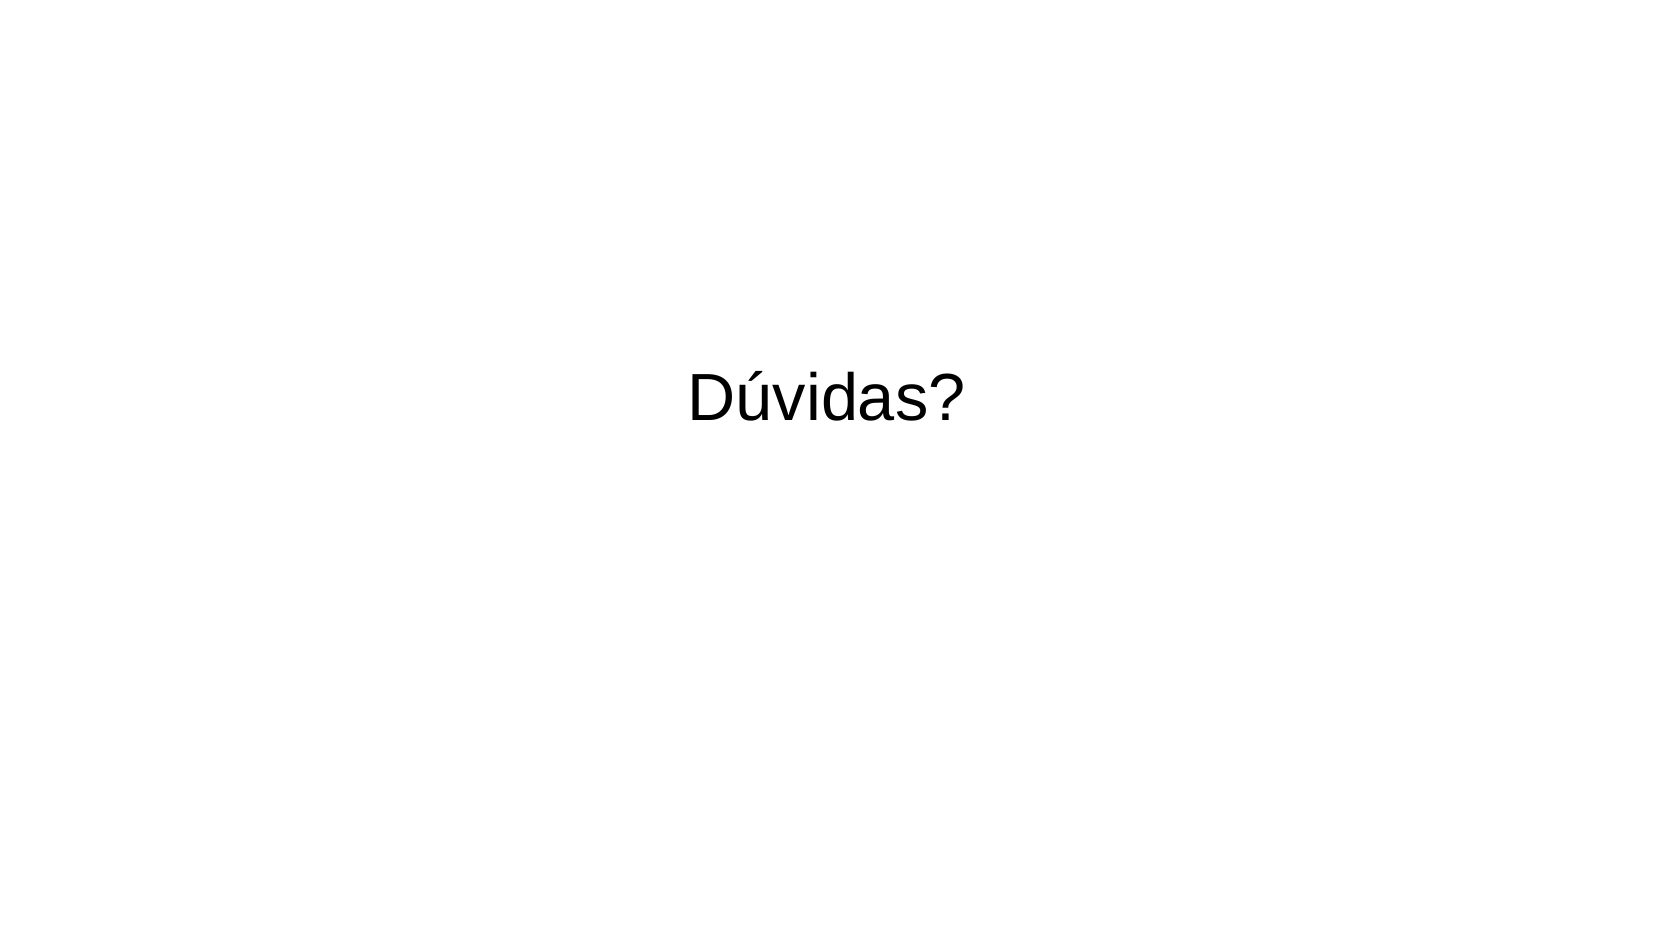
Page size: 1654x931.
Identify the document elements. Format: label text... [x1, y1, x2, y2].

subtitle Dúvidas? [82, 37, 1571, 757]
